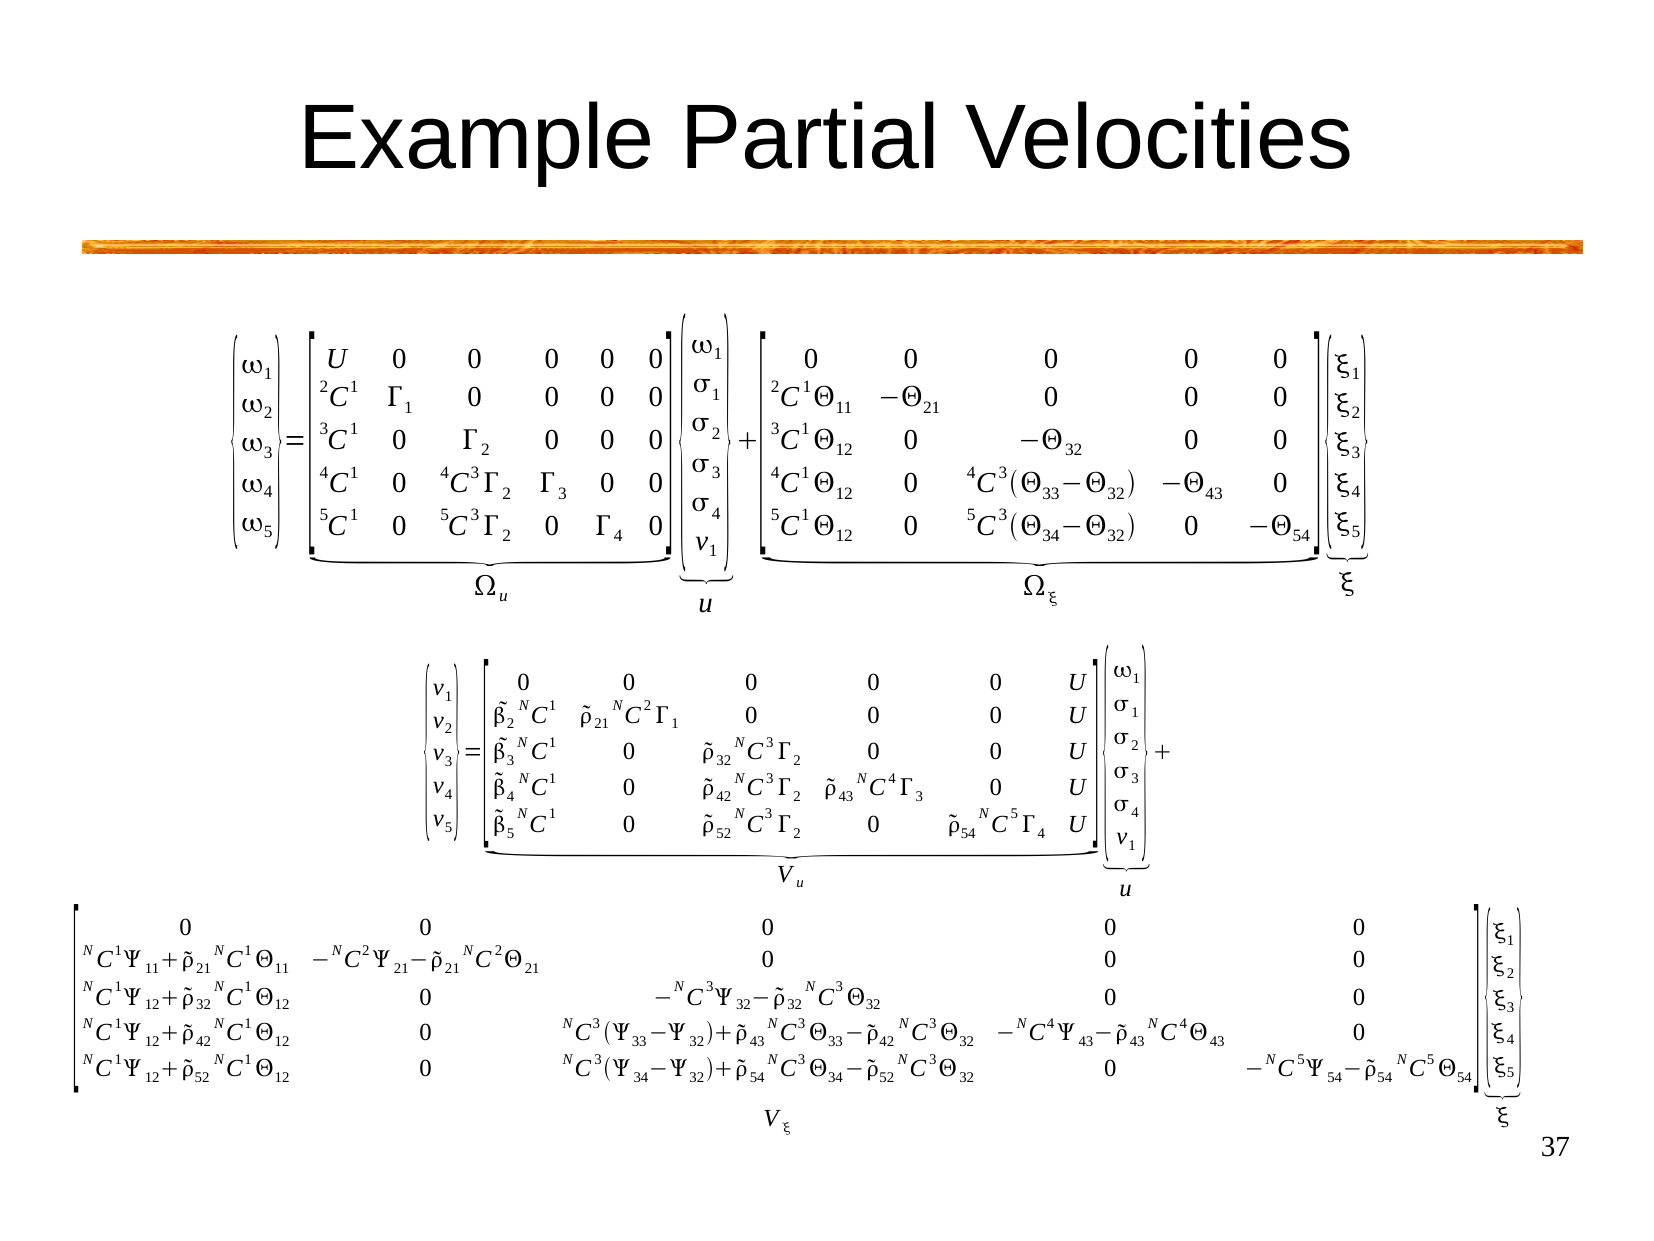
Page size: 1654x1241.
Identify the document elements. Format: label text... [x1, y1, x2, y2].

picture [82, 240, 1583, 254]
chart [49, 643, 1531, 1139]
chart [224, 311, 1379, 619]
title Example Partial Velocities [82, 56, 1571, 218]
